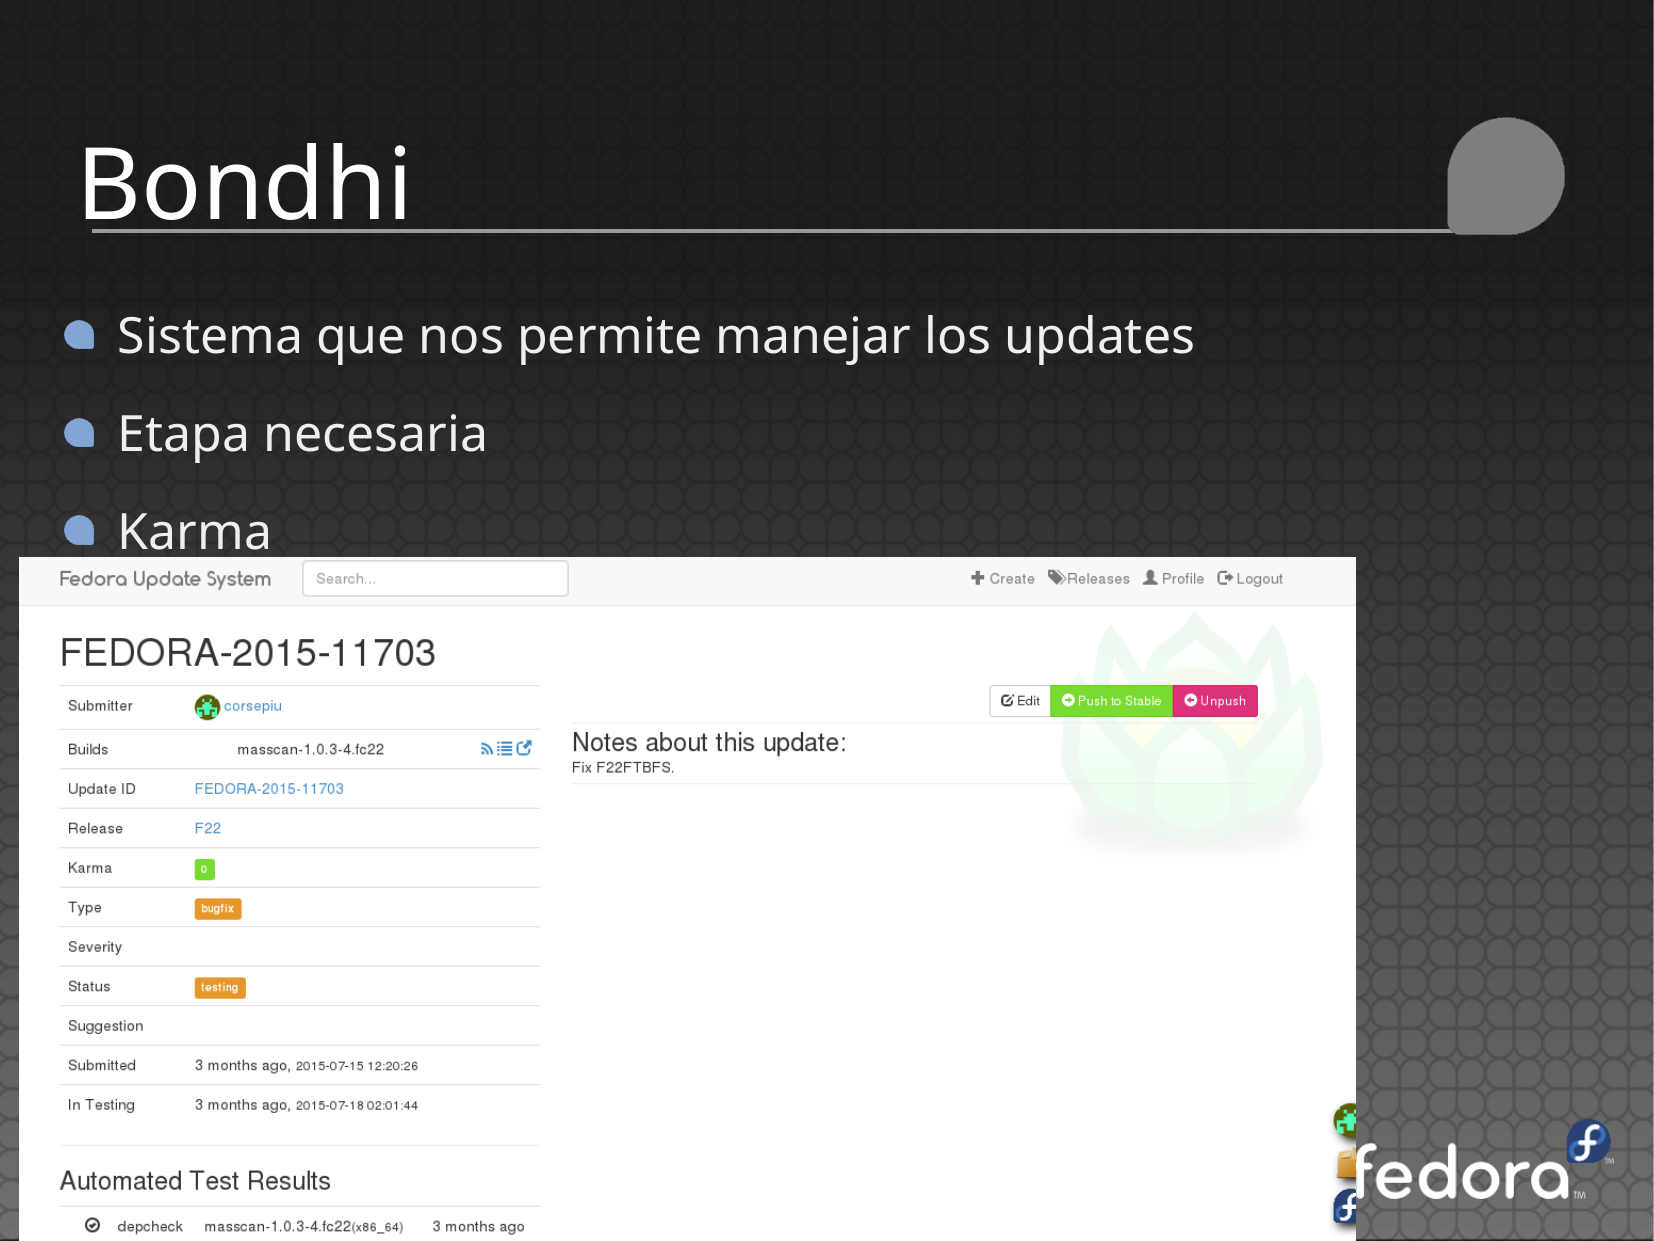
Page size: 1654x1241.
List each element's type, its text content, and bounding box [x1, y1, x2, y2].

title Bondhi [76, 112, 1566, 249]
list Sistema que nos permite manejar los updates Etapa necesaria Karma [46, 300, 1536, 1105]
picture [0, 0, 1654, 1241]
